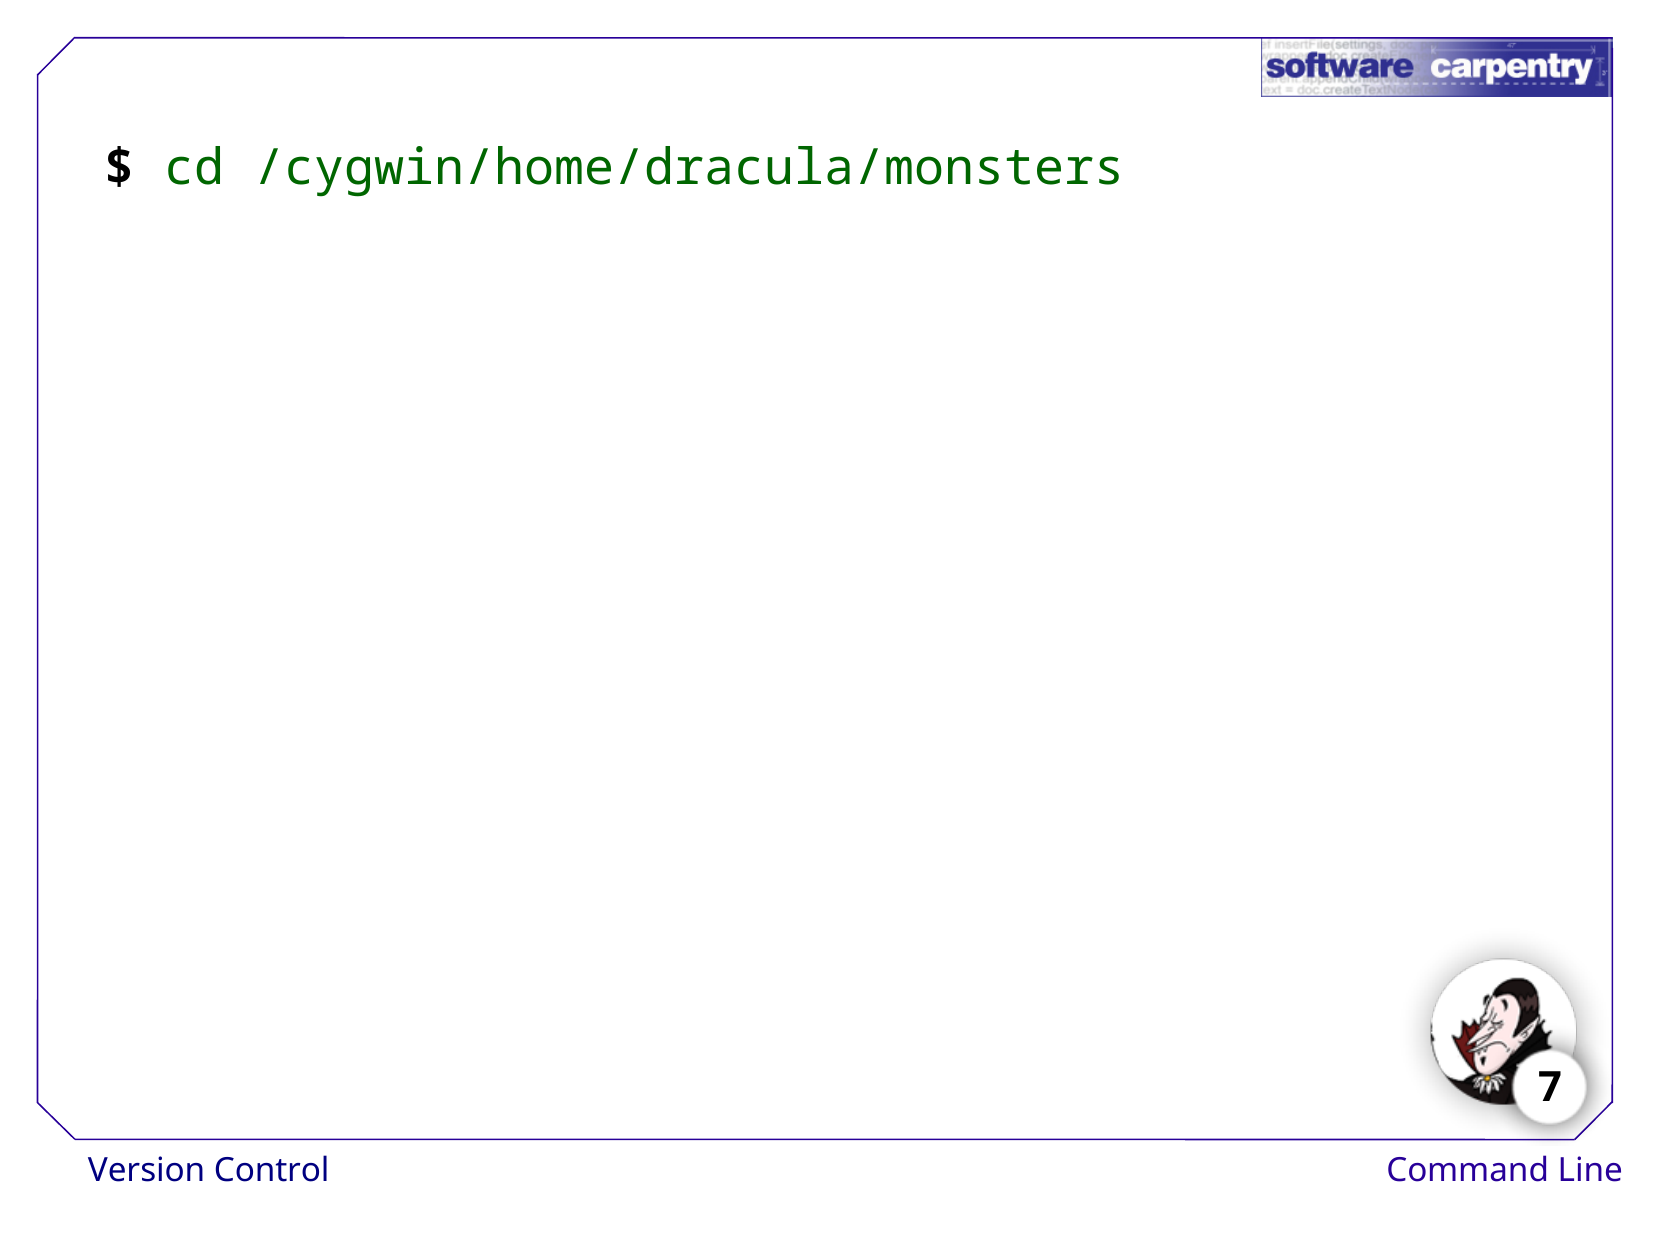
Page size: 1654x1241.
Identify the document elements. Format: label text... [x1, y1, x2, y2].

picture [1393, 926, 1618, 1146]
text_box $ cd /cygwin/home/dracula/monsters [89, 112, 1572, 1036]
text_box 7 [1505, 1057, 1595, 1119]
picture [1261, 39, 1613, 97]
